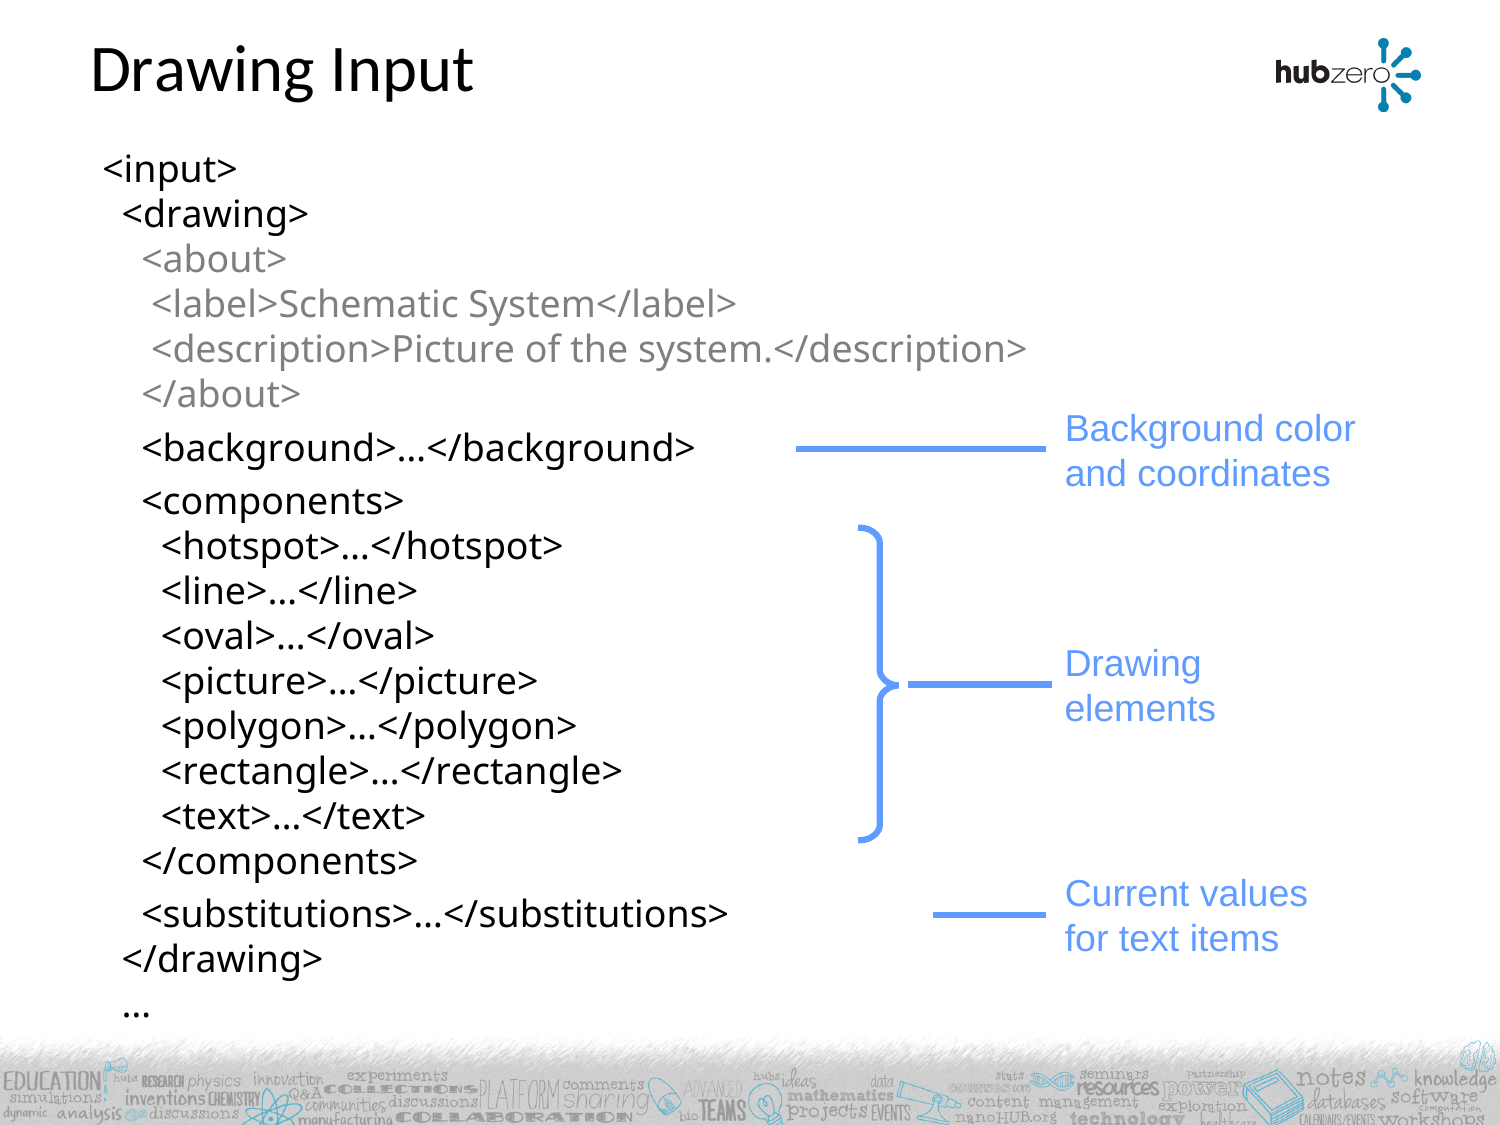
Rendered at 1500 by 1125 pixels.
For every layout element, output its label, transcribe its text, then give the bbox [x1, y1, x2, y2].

text_box Current values for text items [1050, 861, 1324, 968]
text_box <input> <drawing> <about> <label>Schematic System</label> <description>Picture of the system.</description> </about> <background>…</background> <components> <hotspot>…</hotspot> <line>…</line> <oval>…</oval> <picture>…</picture> <polygon>…</polygon> <rectangle>…</rectangle> <text>…</text> </components> <substitutions>…</substitutions> </drawing> … [87, 137, 1044, 1033]
text_box Background color and coordinates [1050, 395, 1371, 502]
picture [0, 1034, 1500, 1125]
text_box Drawing Input [75, 12, 1249, 118]
picture [1272, 35, 1424, 115]
text_box Drawing elements [1049, 631, 1232, 737]
